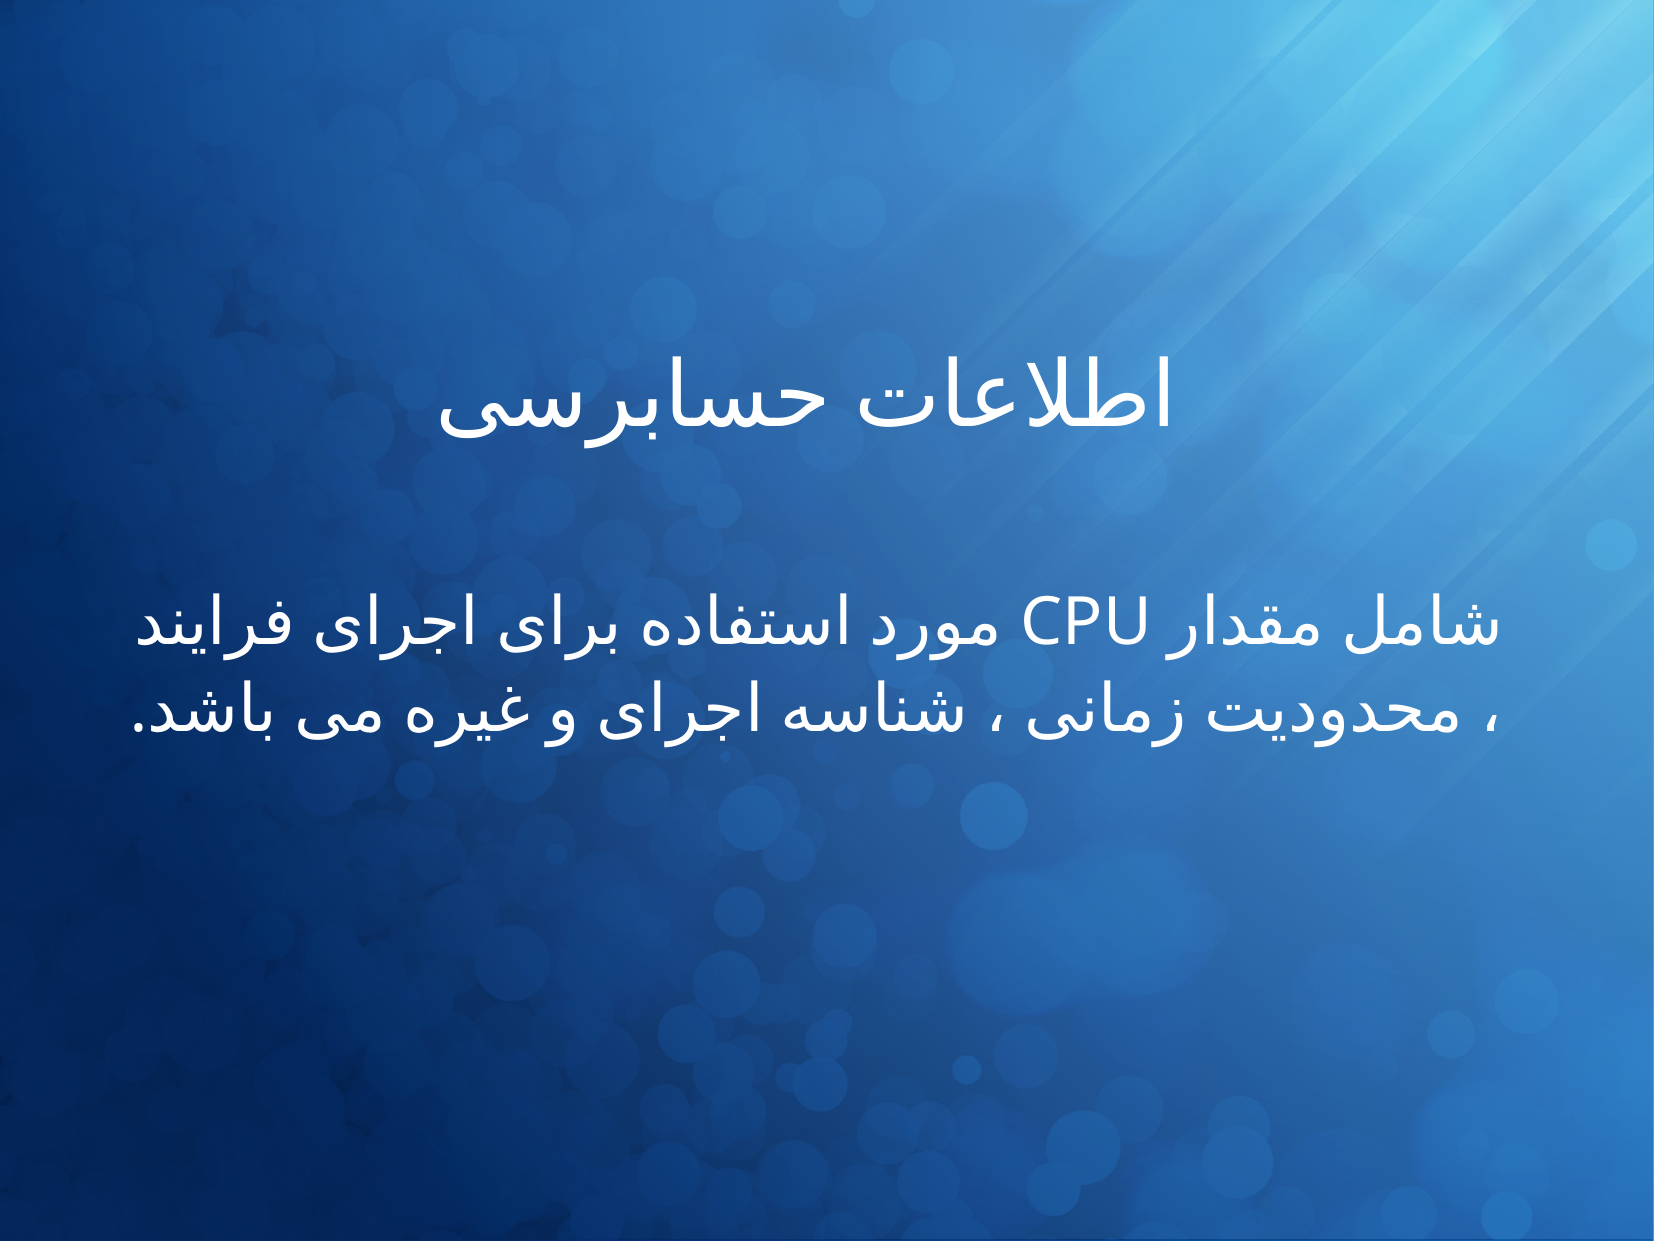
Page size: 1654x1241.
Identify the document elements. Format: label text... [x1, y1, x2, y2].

list شامل مقدار CPU مورد استفاده برای اجرای فرایند ، محدودیت زمانی ، شناسه اجرای و غیره می باشد. [122, 573, 1576, 938]
title اطلاعات حسابرسی [112, 319, 1501, 488]
picture [0, 0, 1654, 1241]
